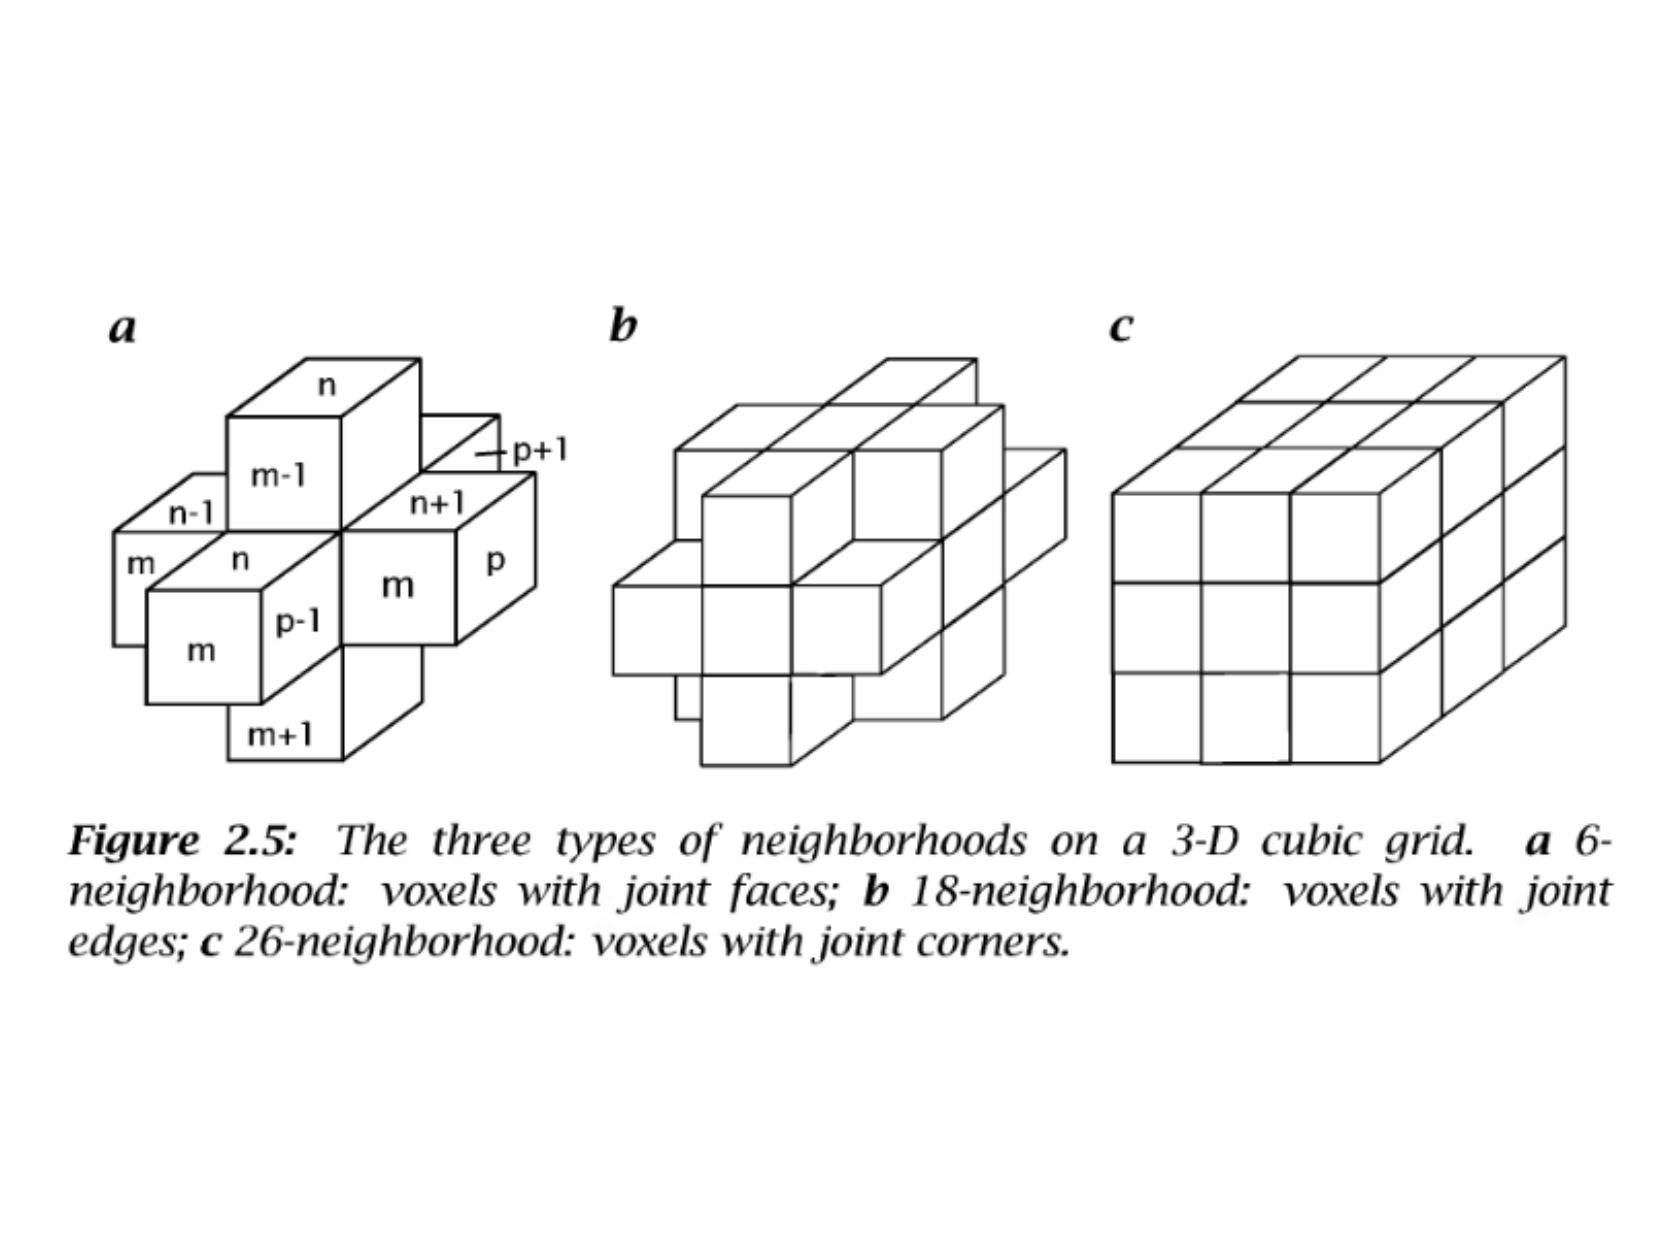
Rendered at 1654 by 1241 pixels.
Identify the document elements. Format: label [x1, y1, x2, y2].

picture [5, 267, 1654, 987]
